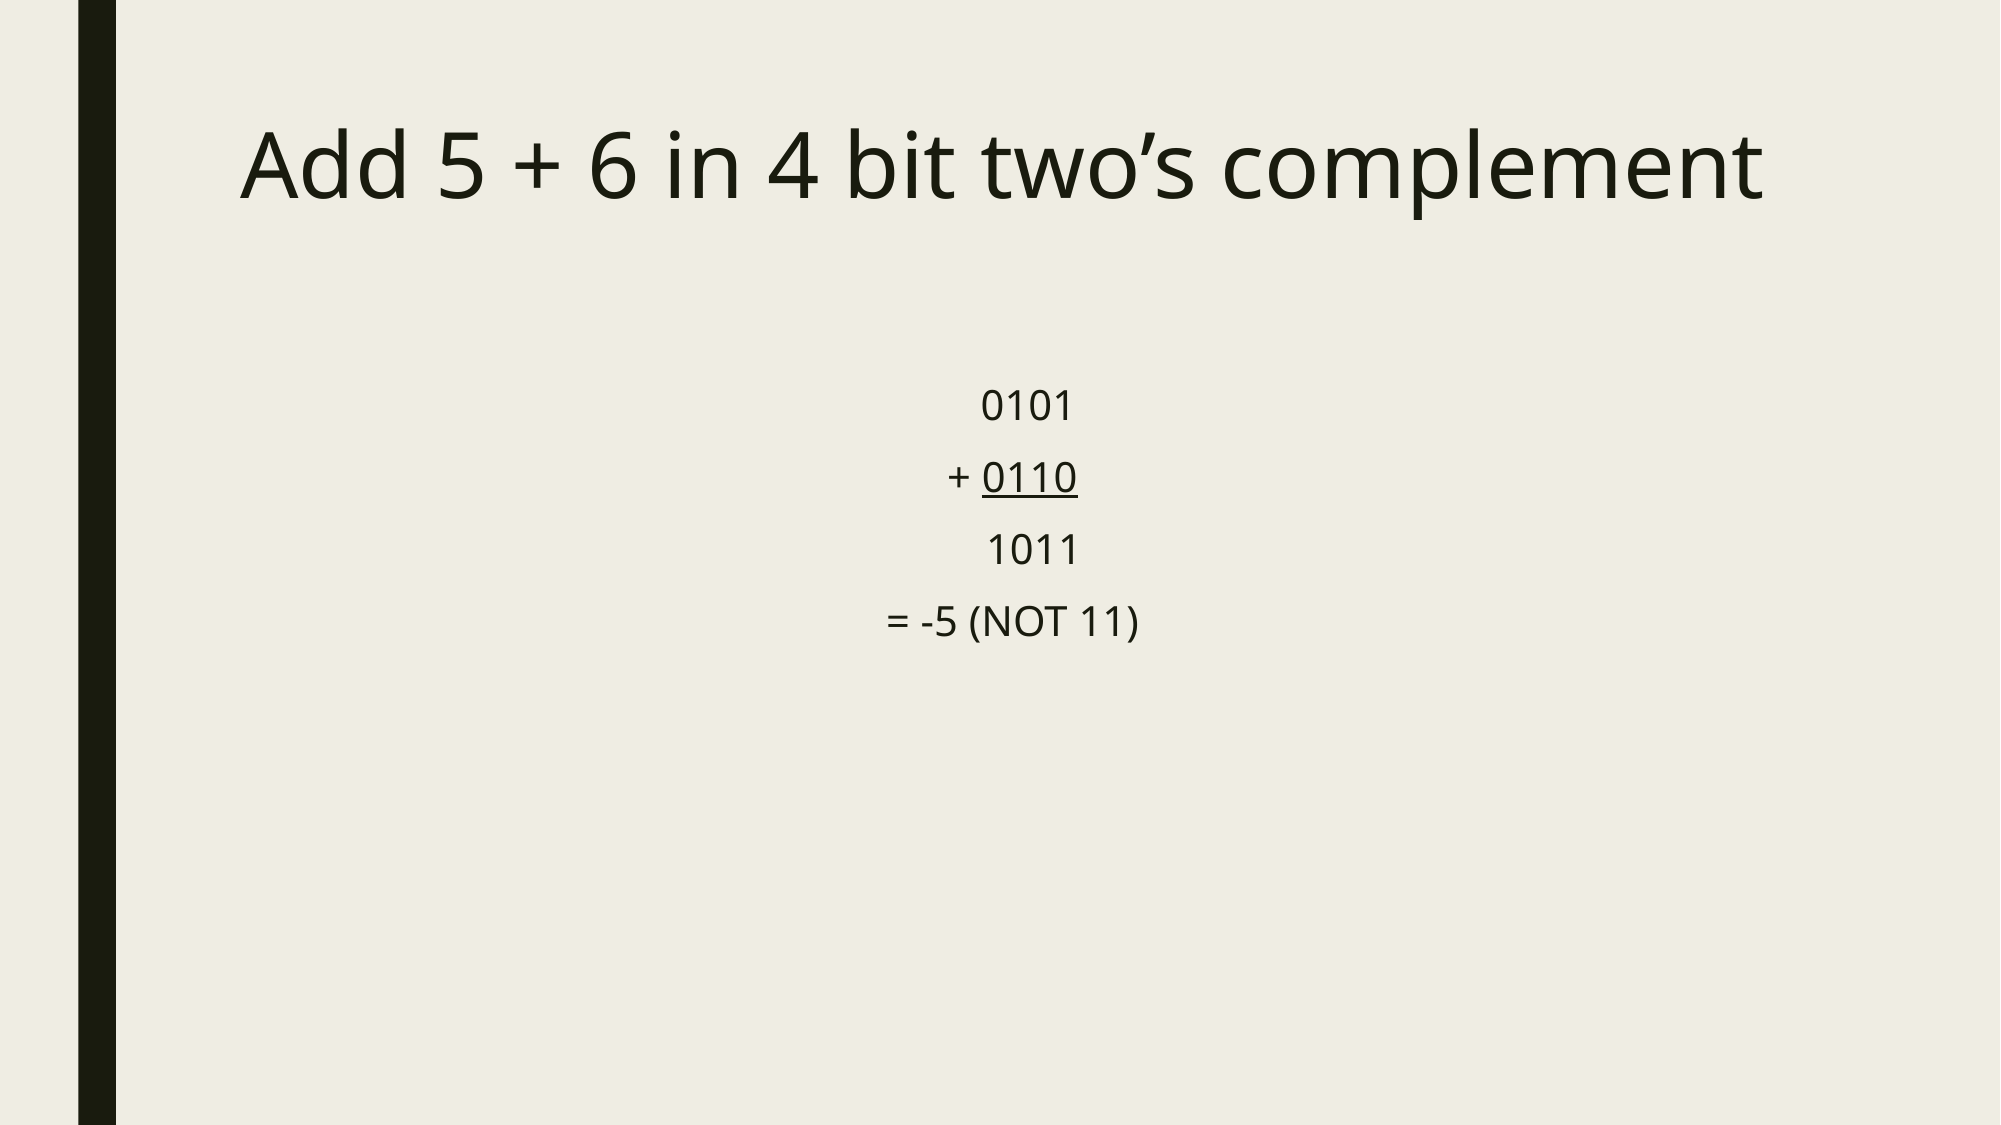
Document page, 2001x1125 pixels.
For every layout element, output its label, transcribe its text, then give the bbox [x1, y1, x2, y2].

title Add 5 + 6 in 4 bit two’s complement [225, 112, 1800, 357]
list 0101 + 0110 1011 = -5 (NOT 11) [225, 375, 1800, 963]
